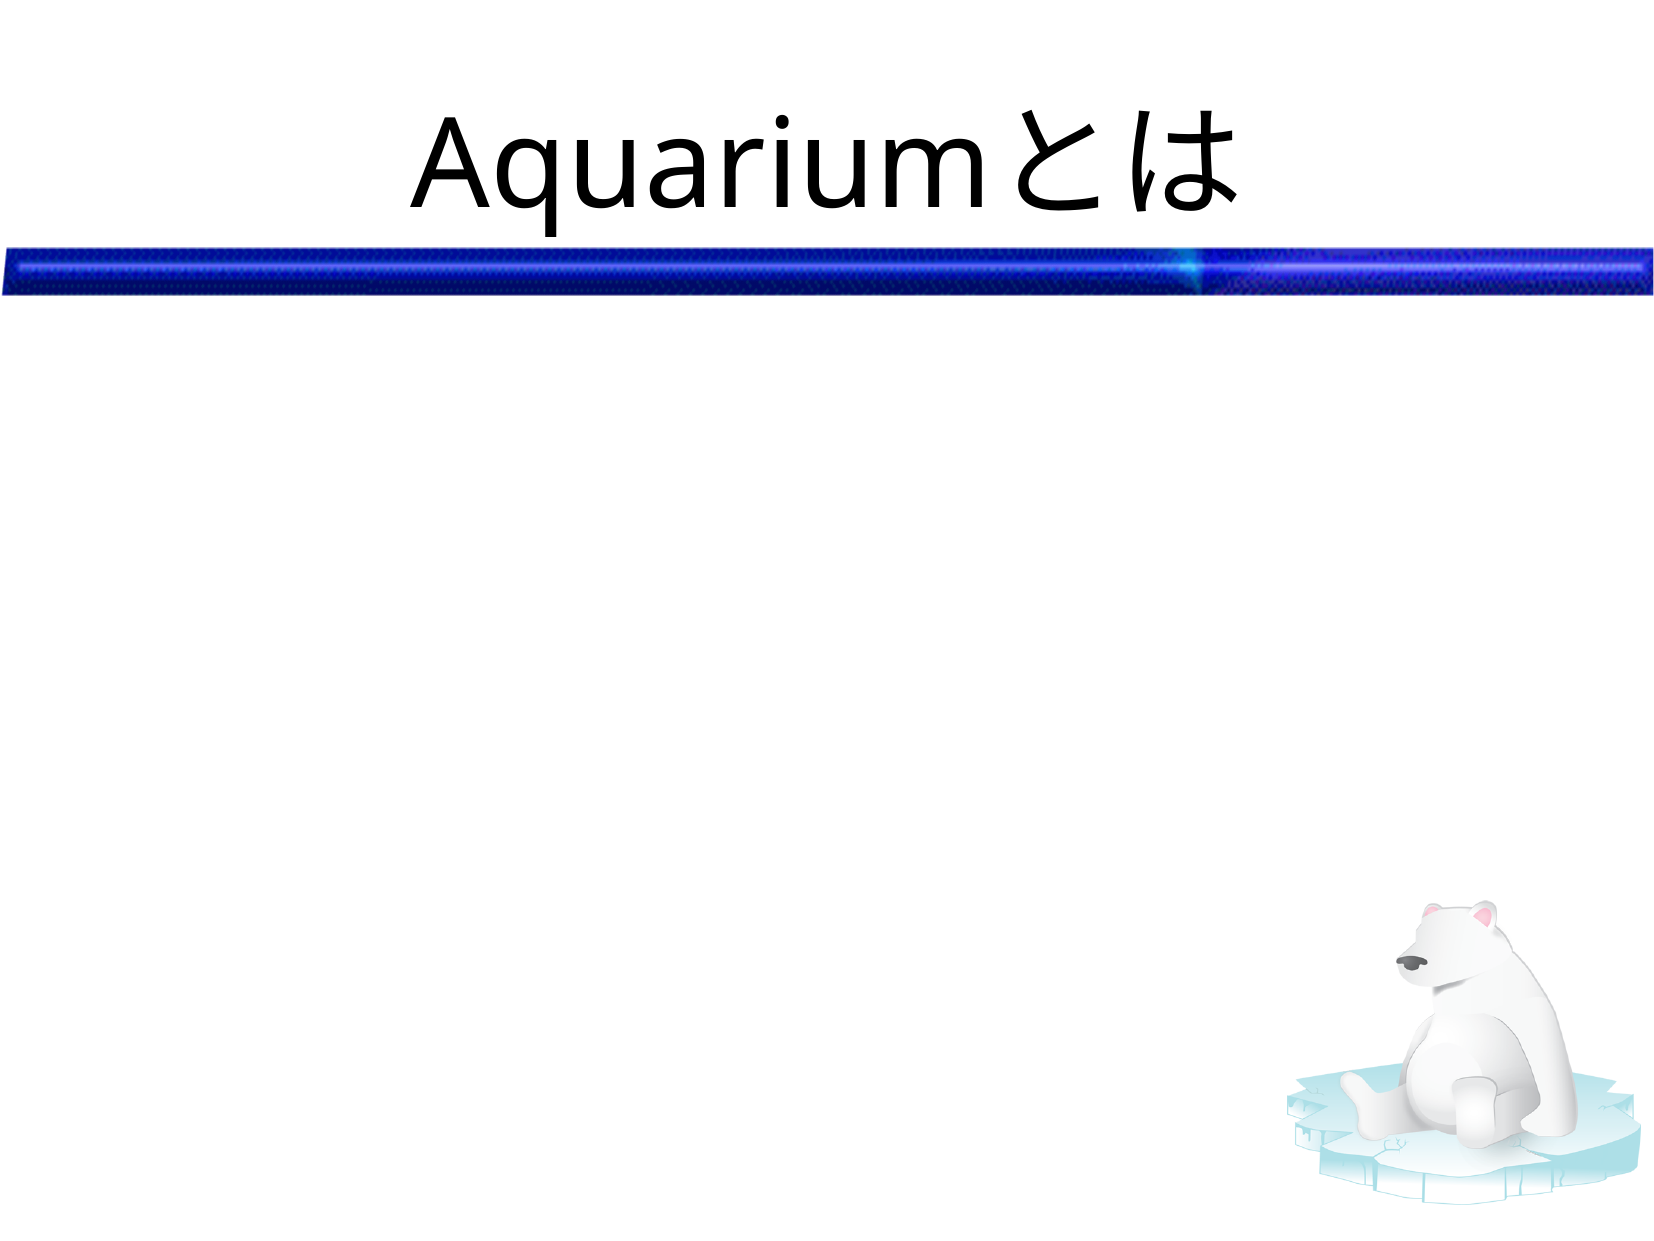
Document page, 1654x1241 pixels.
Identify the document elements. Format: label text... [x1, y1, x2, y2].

picture [1287, 897, 1641, 1205]
title Aquariumとは [82, 49, 1571, 247]
picture [1, 248, 1654, 296]
